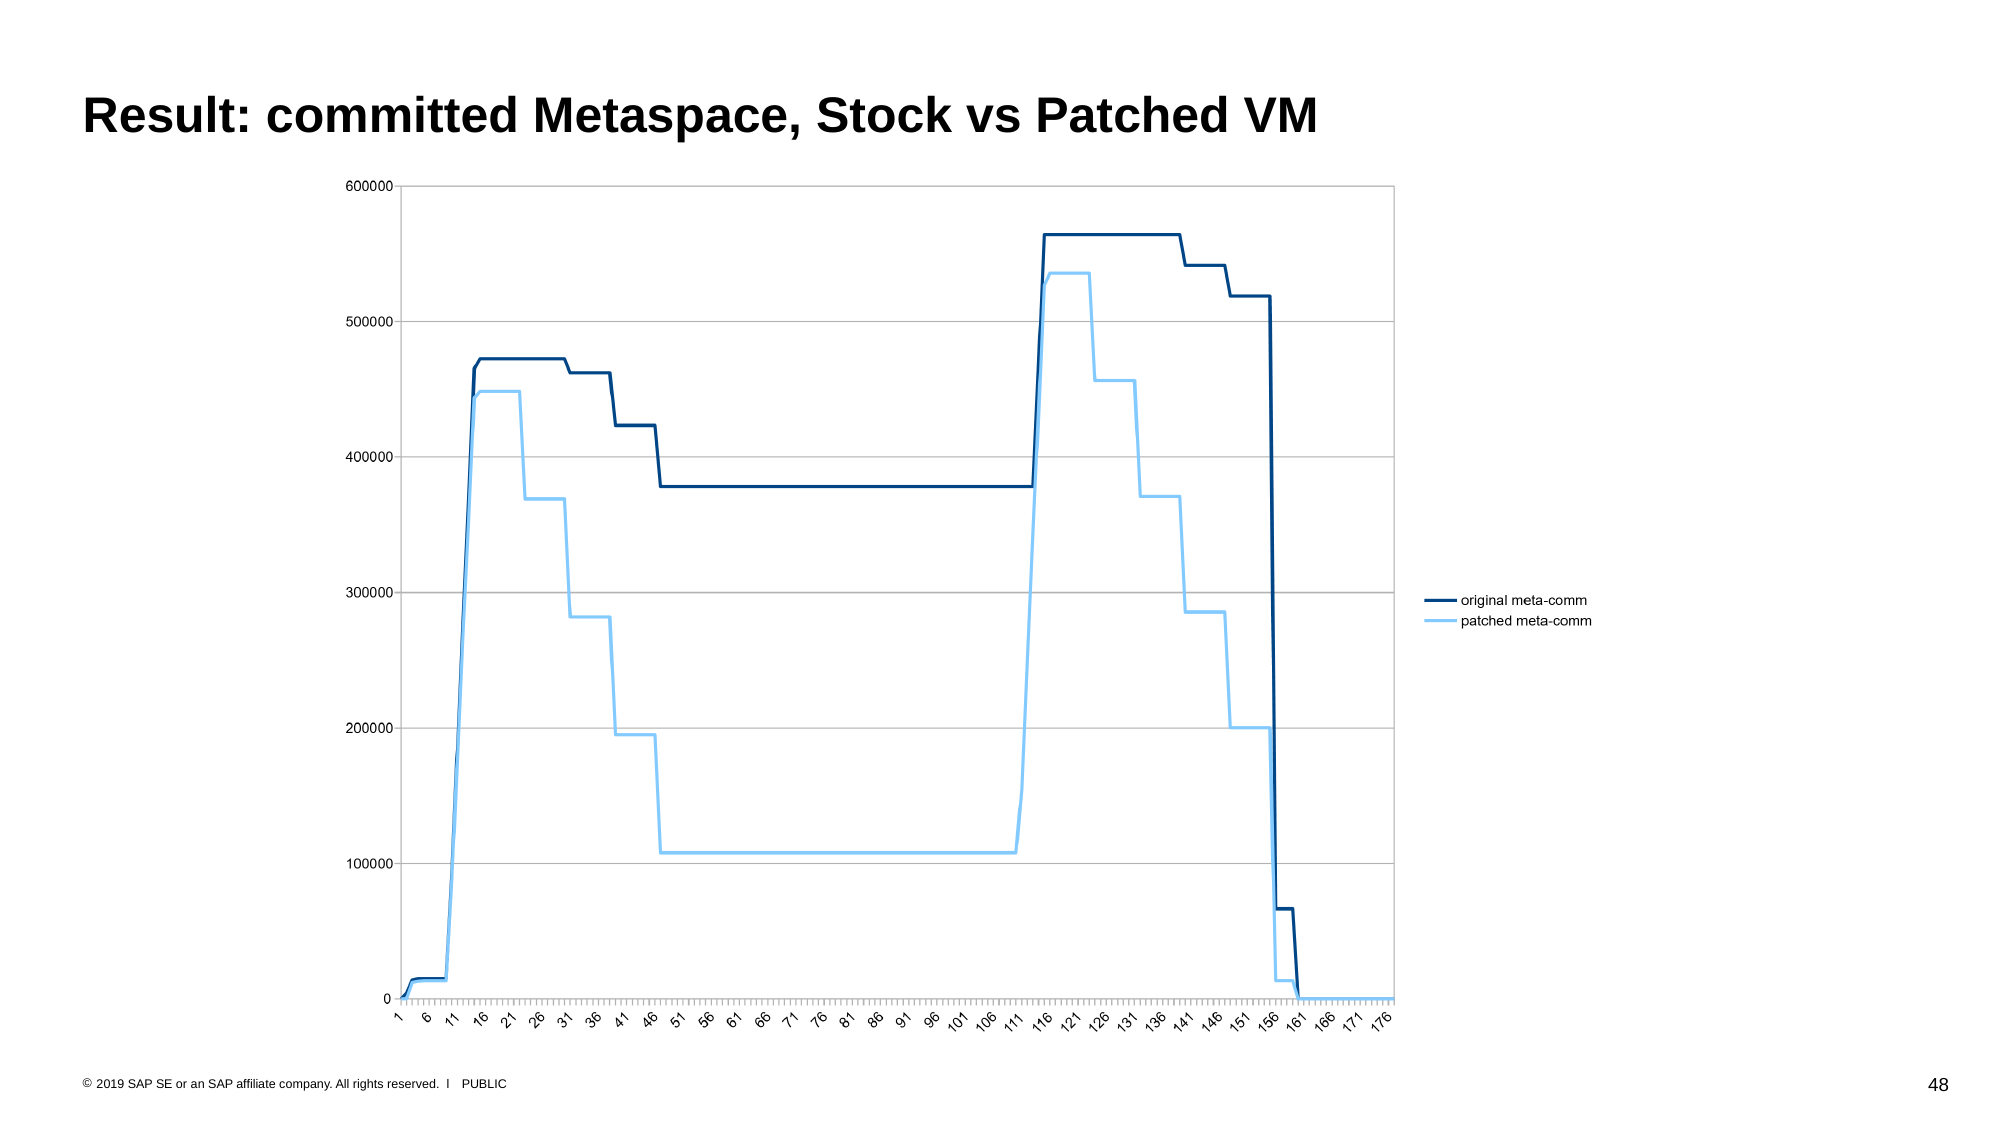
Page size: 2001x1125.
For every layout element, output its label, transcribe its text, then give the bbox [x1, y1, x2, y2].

title Result: committed Metaspace, Stock vs Patched VM [82, 82, 1918, 144]
picture [319, 163, 1602, 1059]
